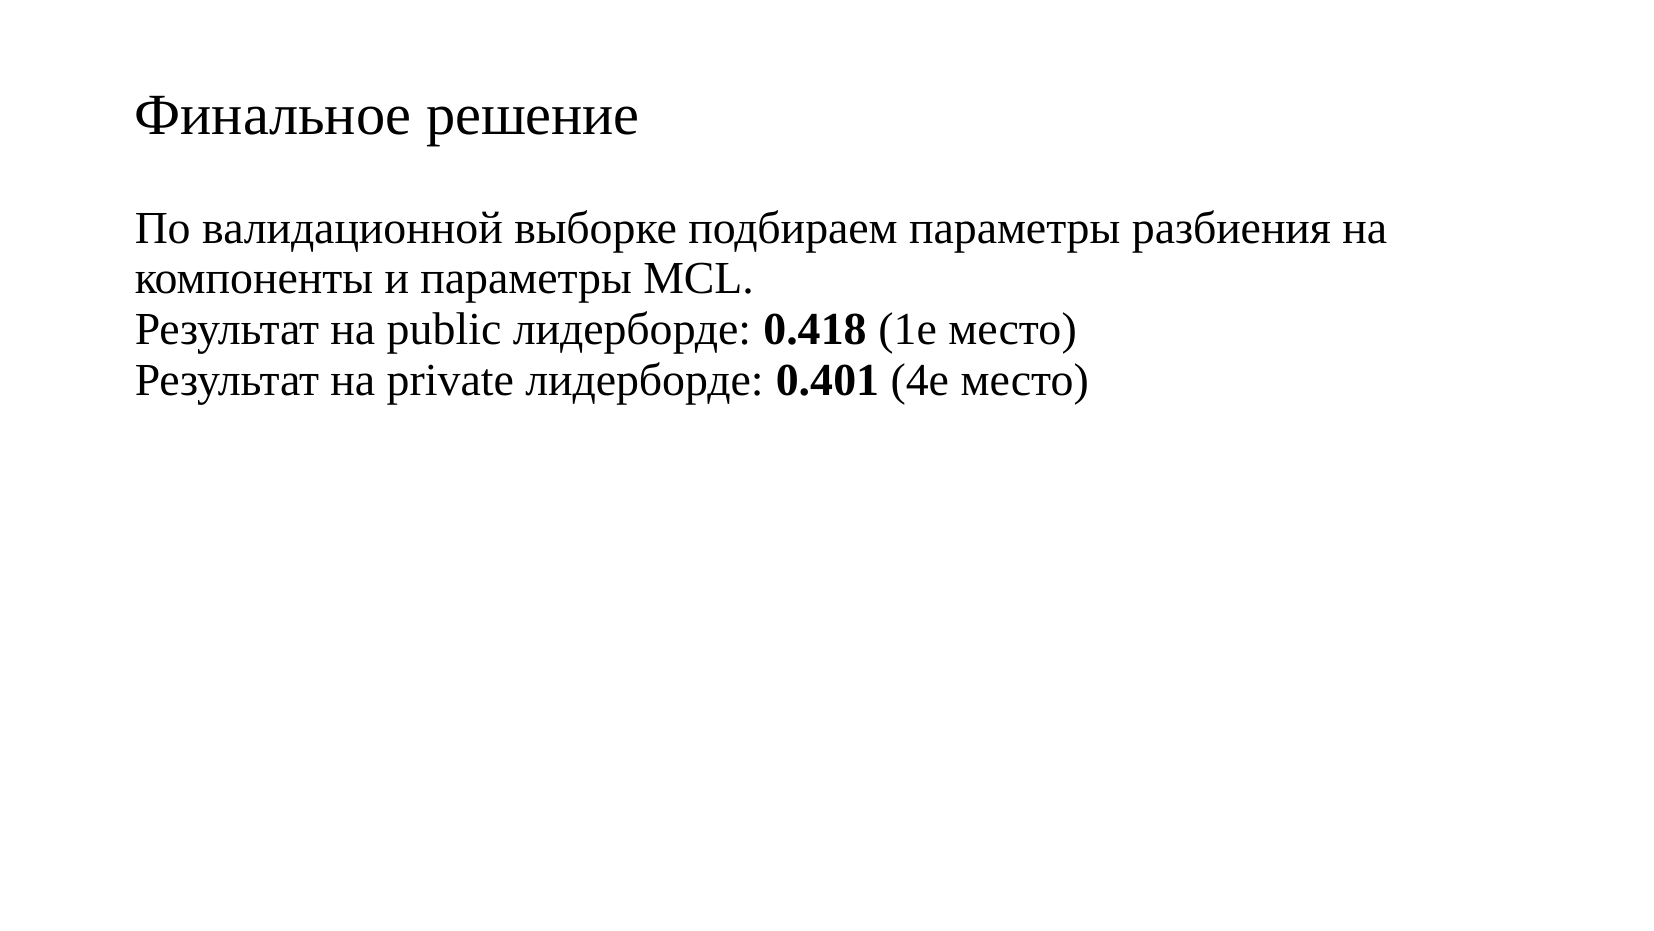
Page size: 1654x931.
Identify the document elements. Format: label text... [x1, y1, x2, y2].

text_box Финальное решение [120, 75, 655, 155]
text_box По валидационной выборке подбираем параметры разбиения на компоненты и параметры MCL. Результат на public лидерборде: 0.418 (1е место) Результат на private лидерборде: 0.401 (4е место) [120, 195, 1426, 414]
